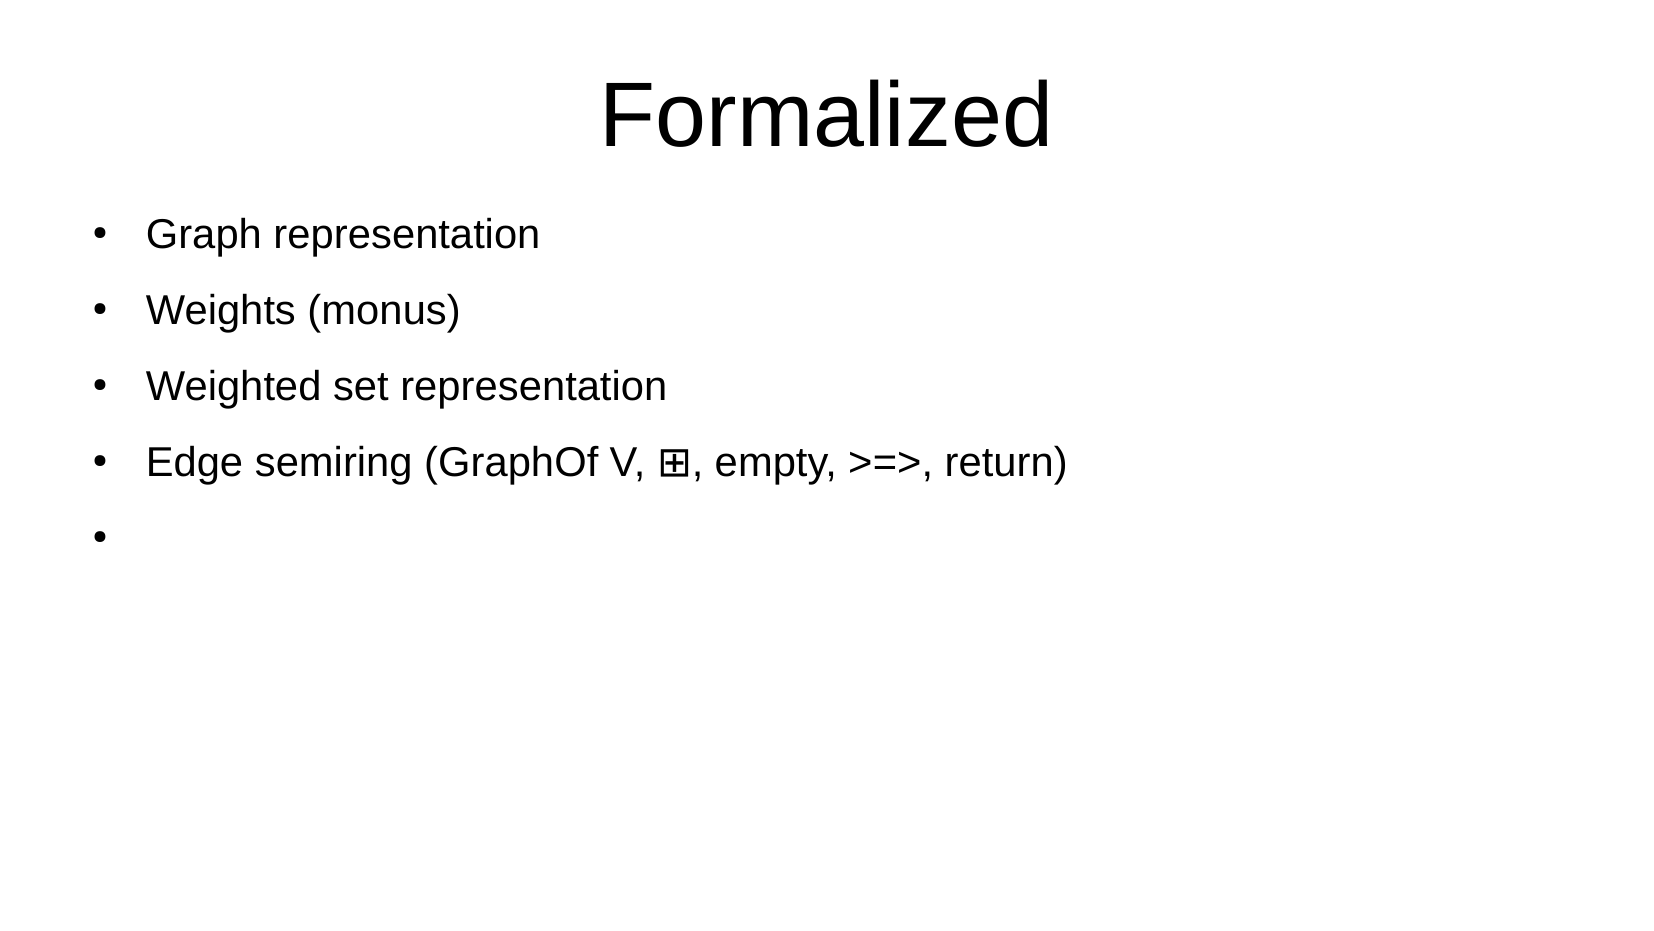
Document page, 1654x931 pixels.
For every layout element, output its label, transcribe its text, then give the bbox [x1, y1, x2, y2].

title Formalized [82, 37, 1571, 193]
list Graph representation Weights (monus) Weighted set representation Edge semiring (GraphOf V, ⊞, empty, >=>, return) [75, 210, 1564, 751]
